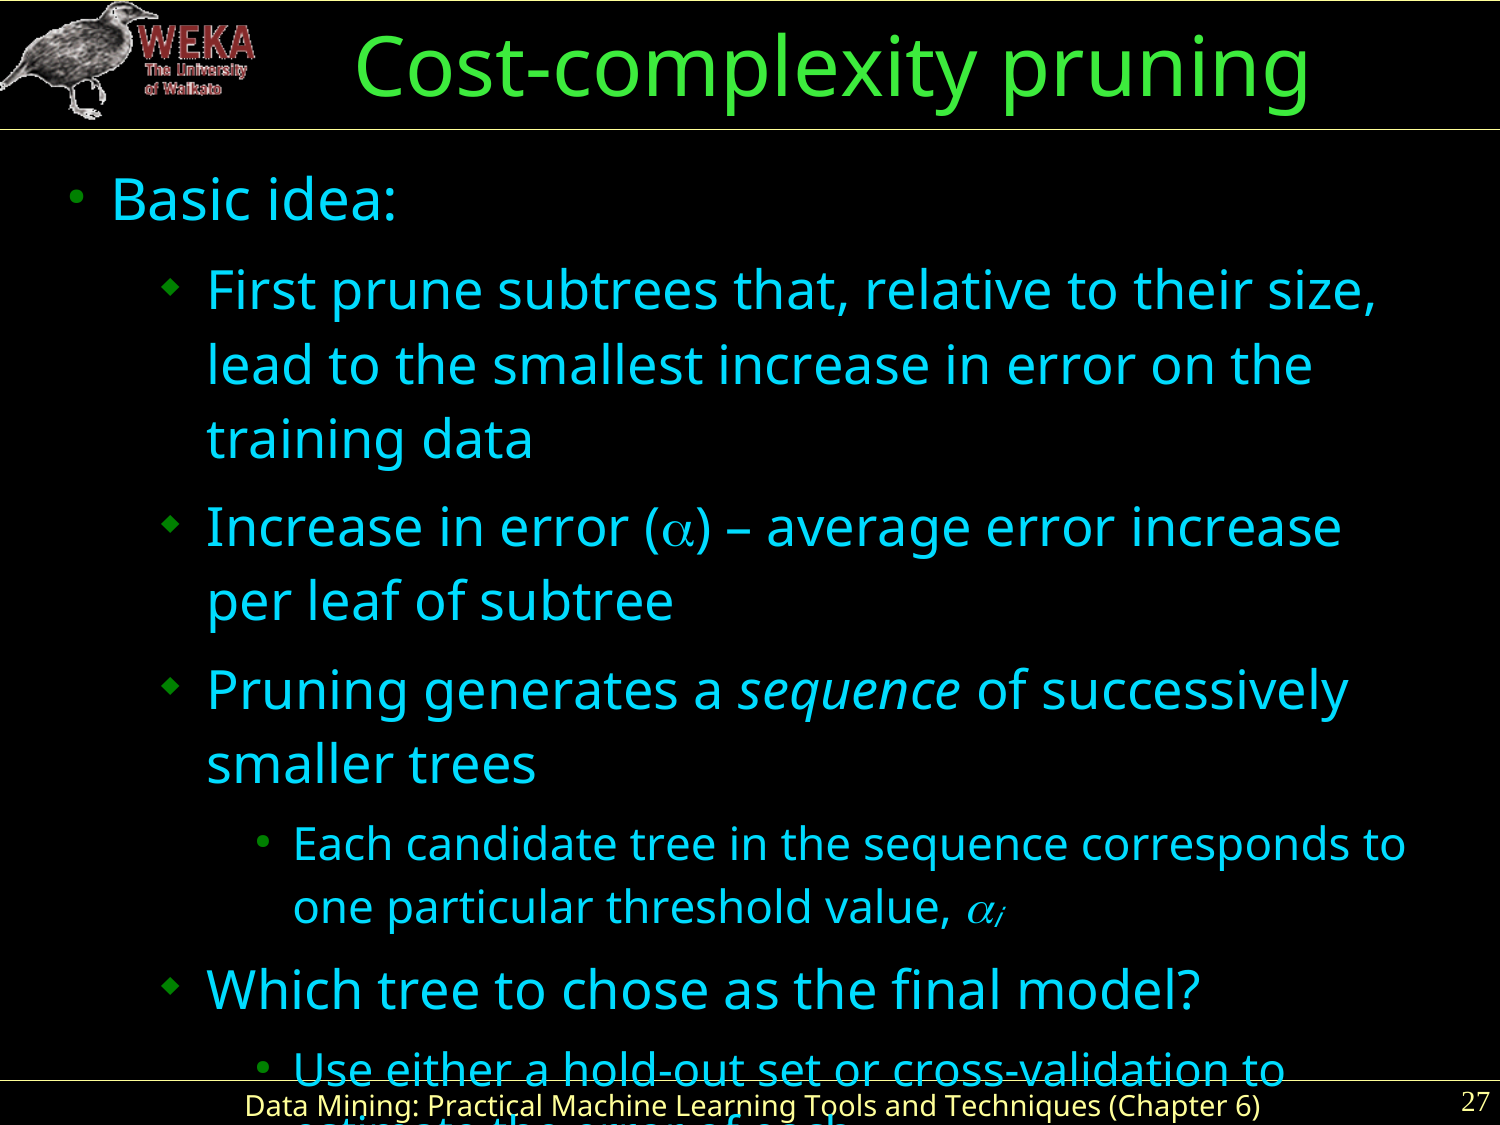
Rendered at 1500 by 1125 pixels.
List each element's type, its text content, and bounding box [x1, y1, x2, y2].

list Basic idea: First prune subtrees that, relative to their size, lead to the smallest increase in error on the training data Increase in error (α) – average error increase per leaf of subtree Pruning generates a sequence of successively smaller trees Each candidate tree in the sequence corresponds to one particular threshold value, αi Which tree to chose as the final model? Use either a hold-out set or cross-validation to estimate the error of each [67, 158, 1418, 1074]
picture [0, 1, 266, 129]
title Cost-complexity pruning [353, 0, 1429, 159]
